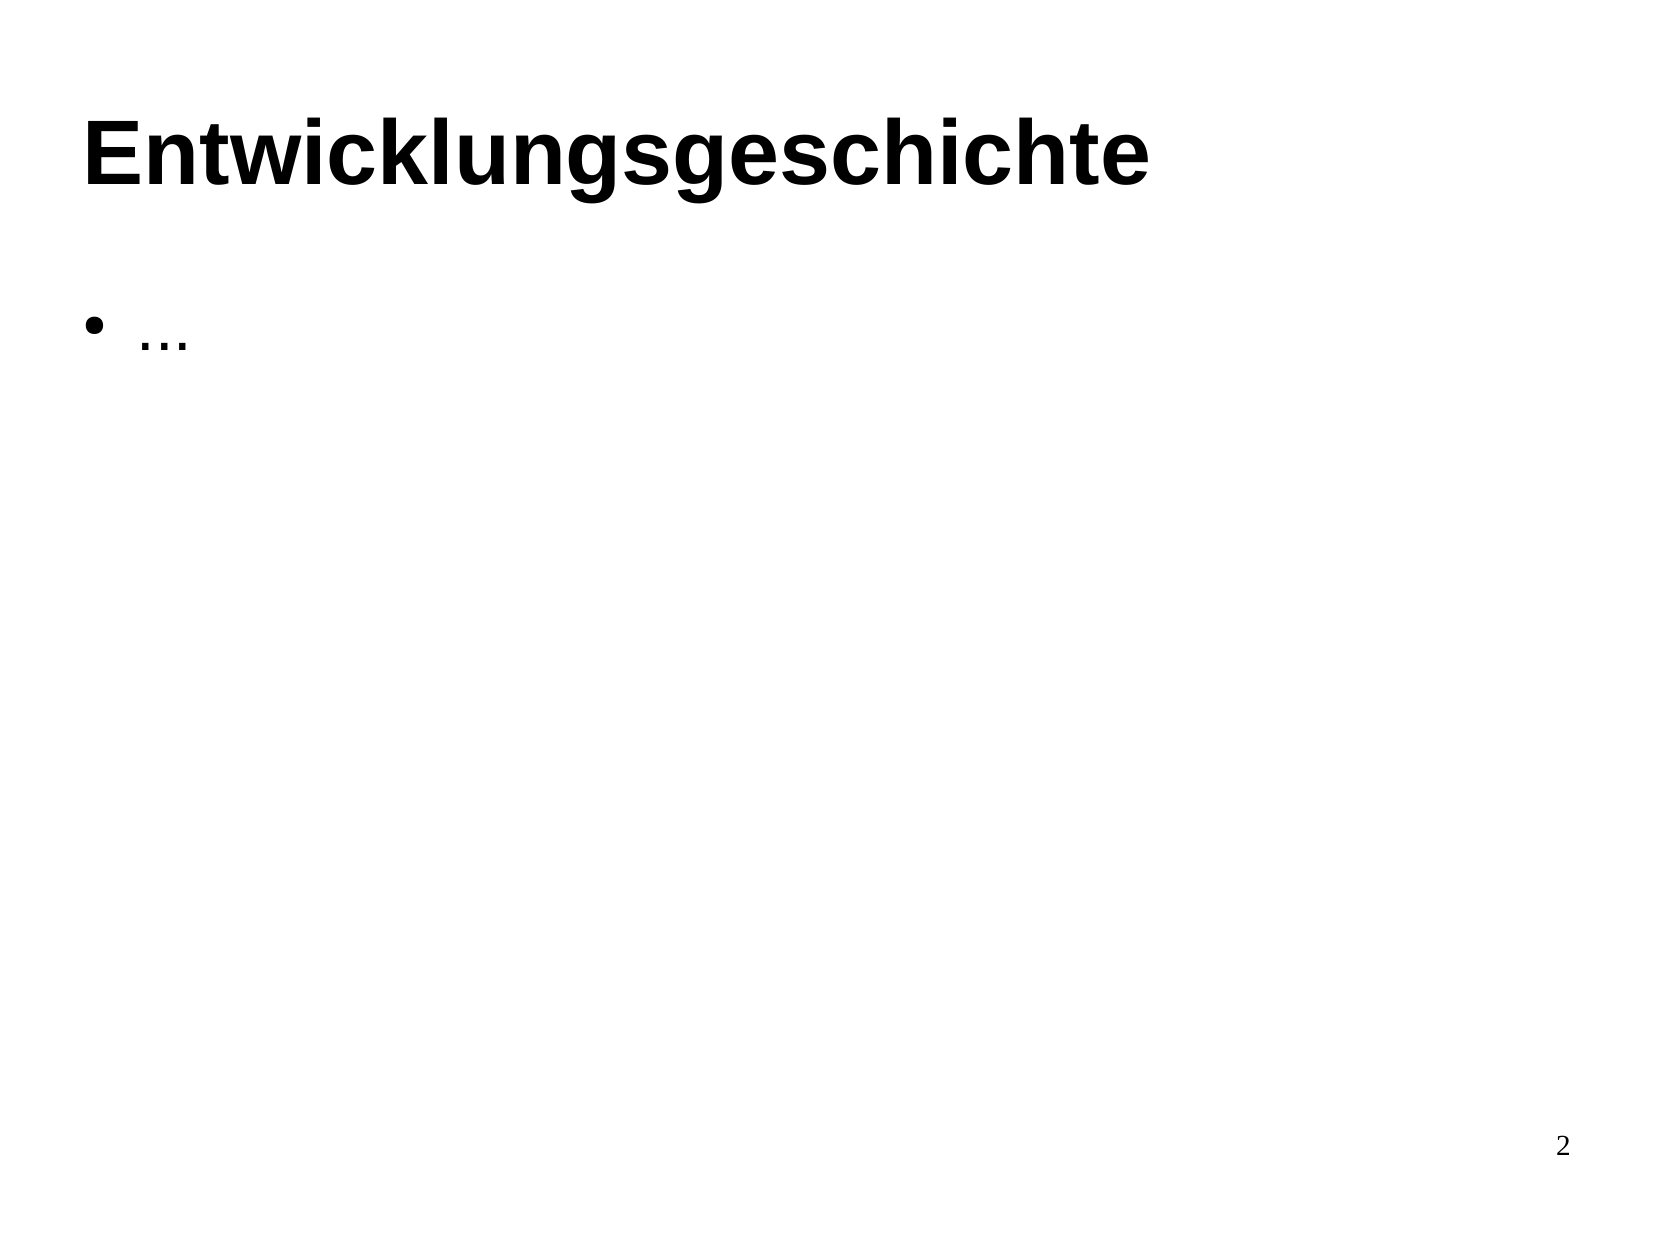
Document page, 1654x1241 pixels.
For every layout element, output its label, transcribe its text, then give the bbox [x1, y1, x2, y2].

subtitle ... [82, 290, 1571, 1010]
title Entwicklungsgeschichte [82, 49, 1571, 257]
